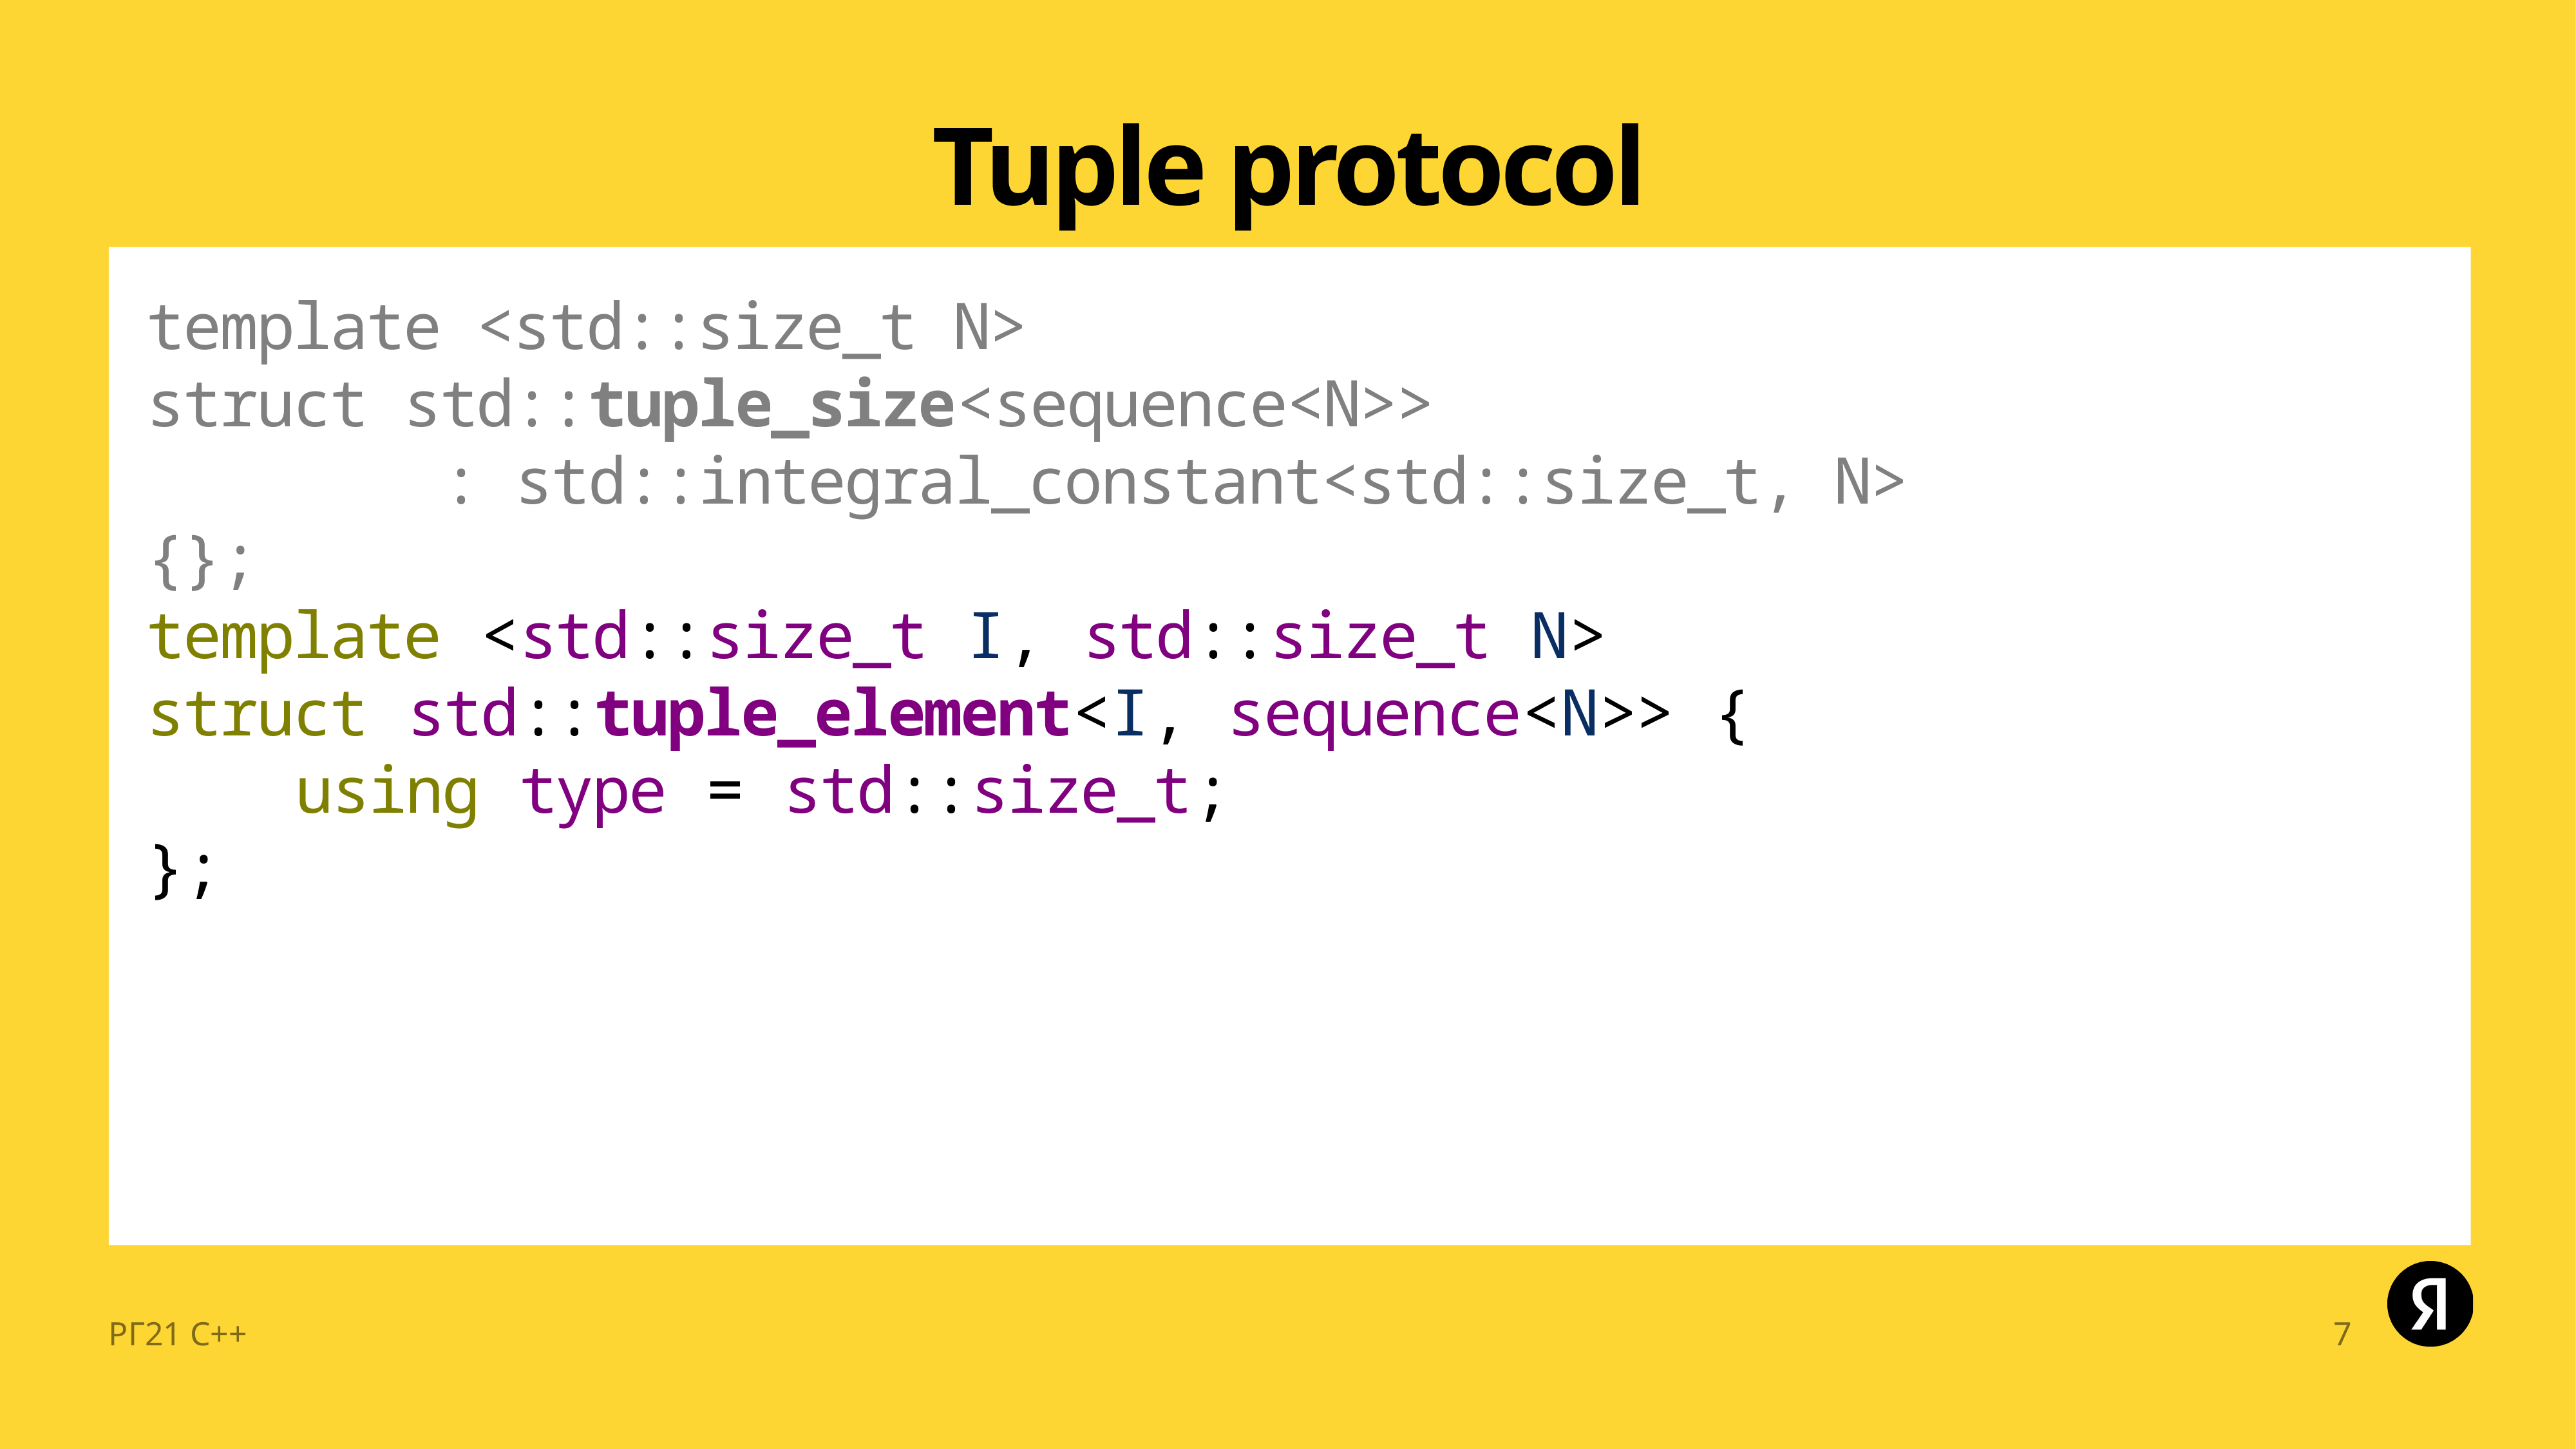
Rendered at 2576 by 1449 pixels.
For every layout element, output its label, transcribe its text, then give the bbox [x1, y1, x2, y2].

list template <std::size_t N> struct std::tuple_size<sequence<N>> : std::integral_constant<std::size_t, N> {}; template <std::size_t I, std::size_t N> struct std::tuple_element<I, sequence<N>> { using type = std::size_t; }; [108, 247, 2471, 1245]
picture [2387, 1261, 2474, 1347]
title Tuple protocol [106, 101, 2473, 228]
